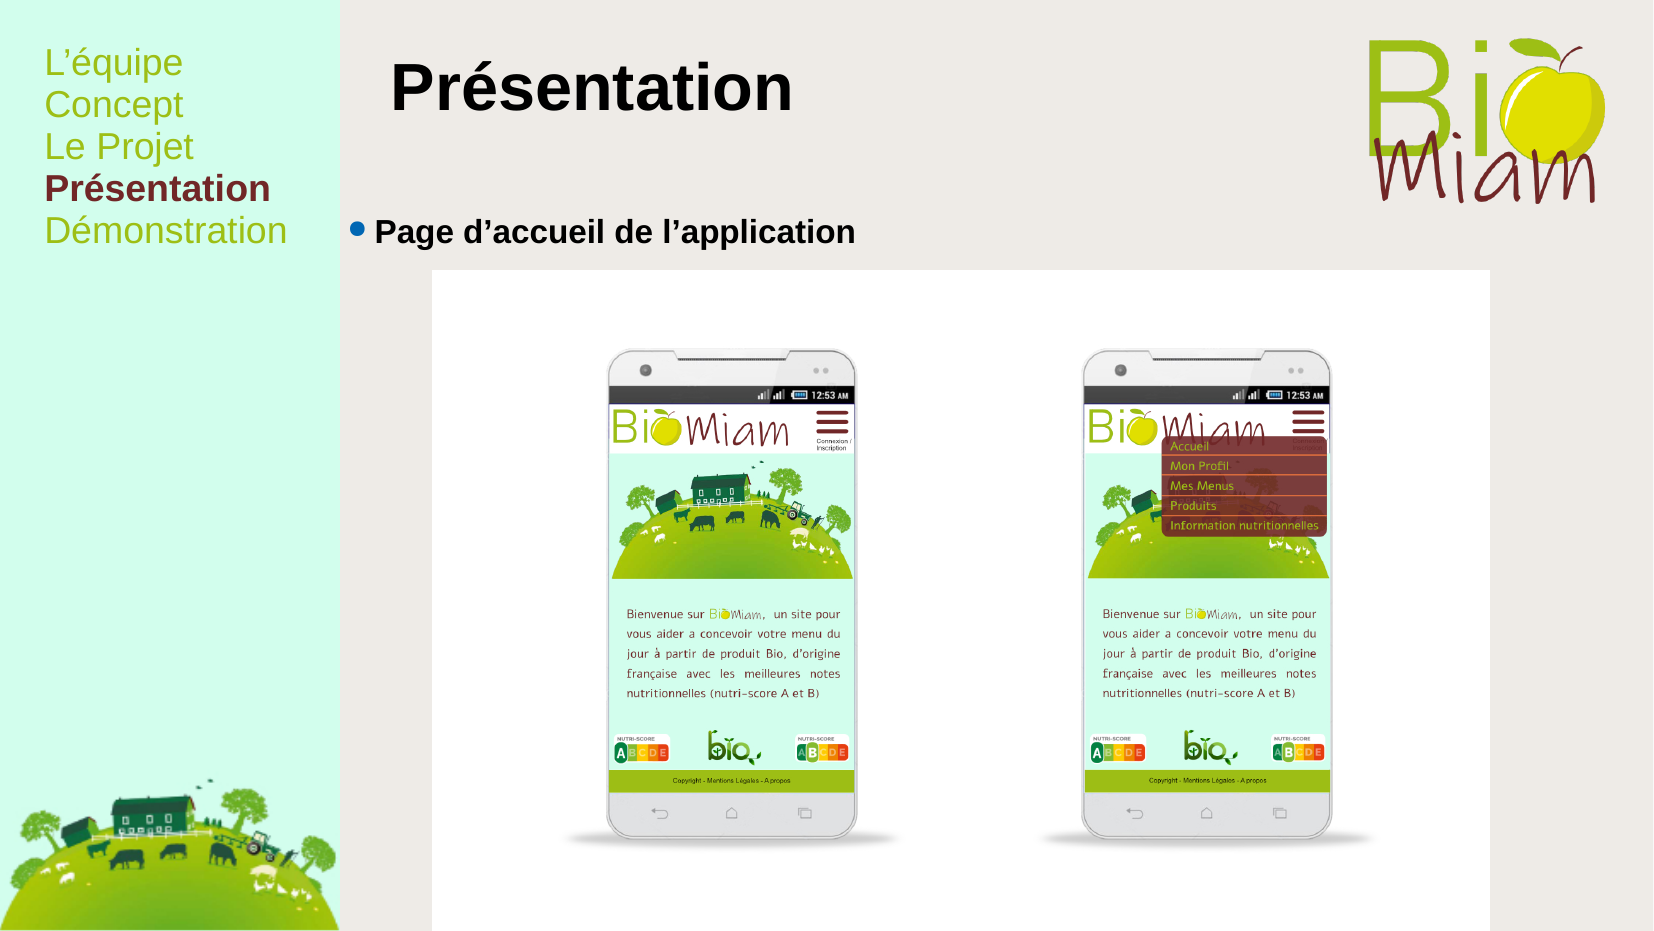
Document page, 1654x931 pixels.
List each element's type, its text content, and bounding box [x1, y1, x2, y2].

text_box Page d’accueil de l’application [349, 141, 1300, 307]
picture [0, 0, 1654, 931]
text_box Présentation [376, 42, 1180, 133]
text_box L’équipe Concept Le Projet Présentation Démonstration [29, 34, 327, 348]
